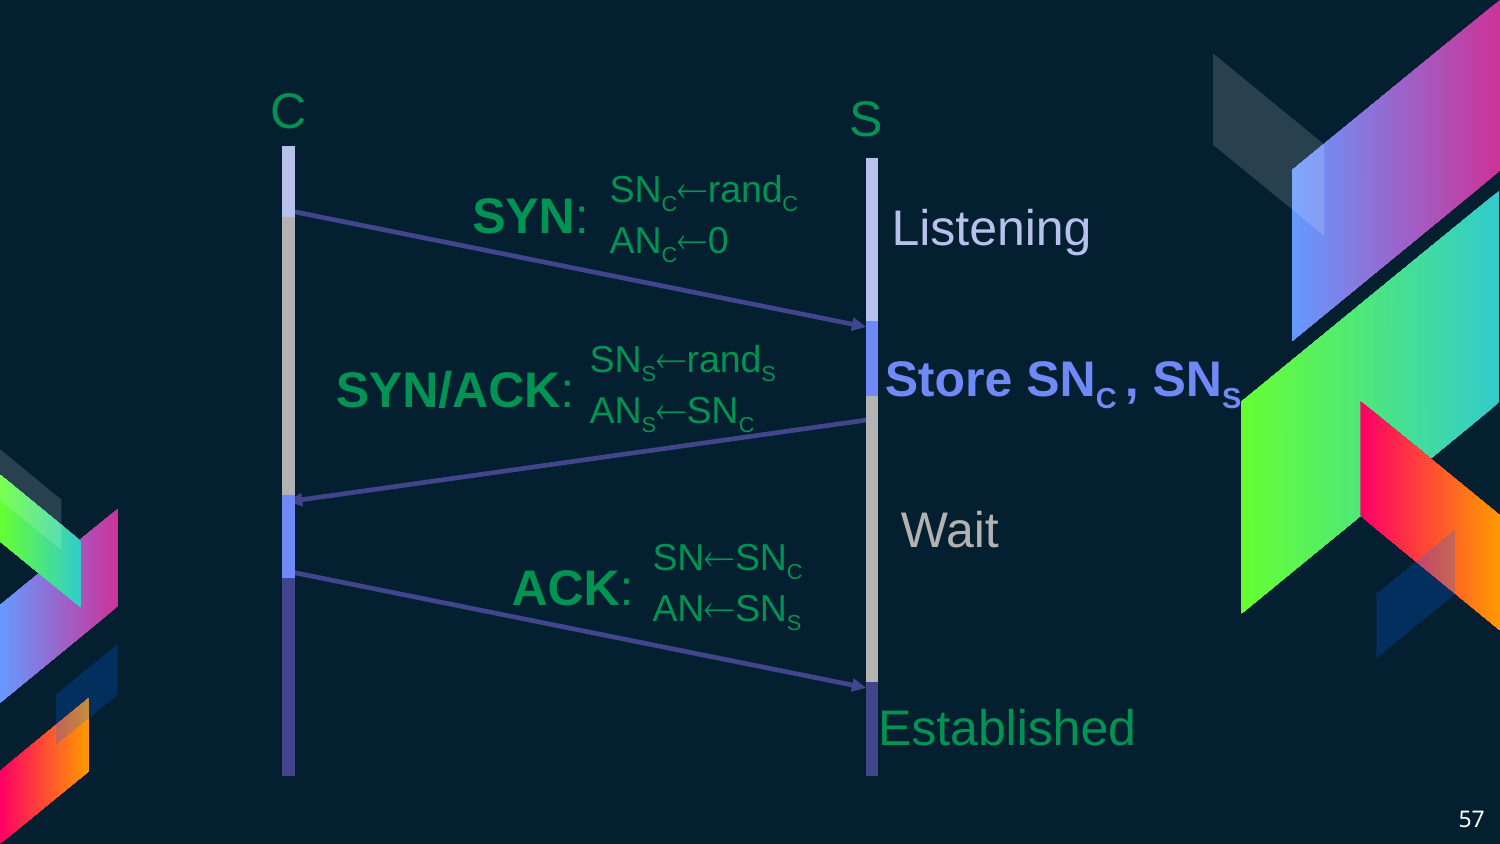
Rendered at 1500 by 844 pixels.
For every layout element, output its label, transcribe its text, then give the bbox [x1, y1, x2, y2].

text_box SYN: [457, 175, 559, 252]
text_box SNSrandS ANSSNC [539, 327, 791, 445]
text_box SNCrandC ANC0 [559, 157, 814, 275]
text_box Established [863, 687, 1152, 764]
text_box Wait [886, 489, 1014, 566]
text_box Store SNC , SNS [870, 338, 1257, 423]
text_box C [255, 70, 322, 147]
text_box SNSNC ANSNS [602, 525, 818, 643]
text_box ACK: [496, 548, 602, 624]
text_box SYN/ACK: [321, 350, 539, 426]
text_box S [834, 79, 898, 155]
text_box Listening [876, 187, 1107, 263]
slide_number <number> [1403, 789, 1500, 844]
